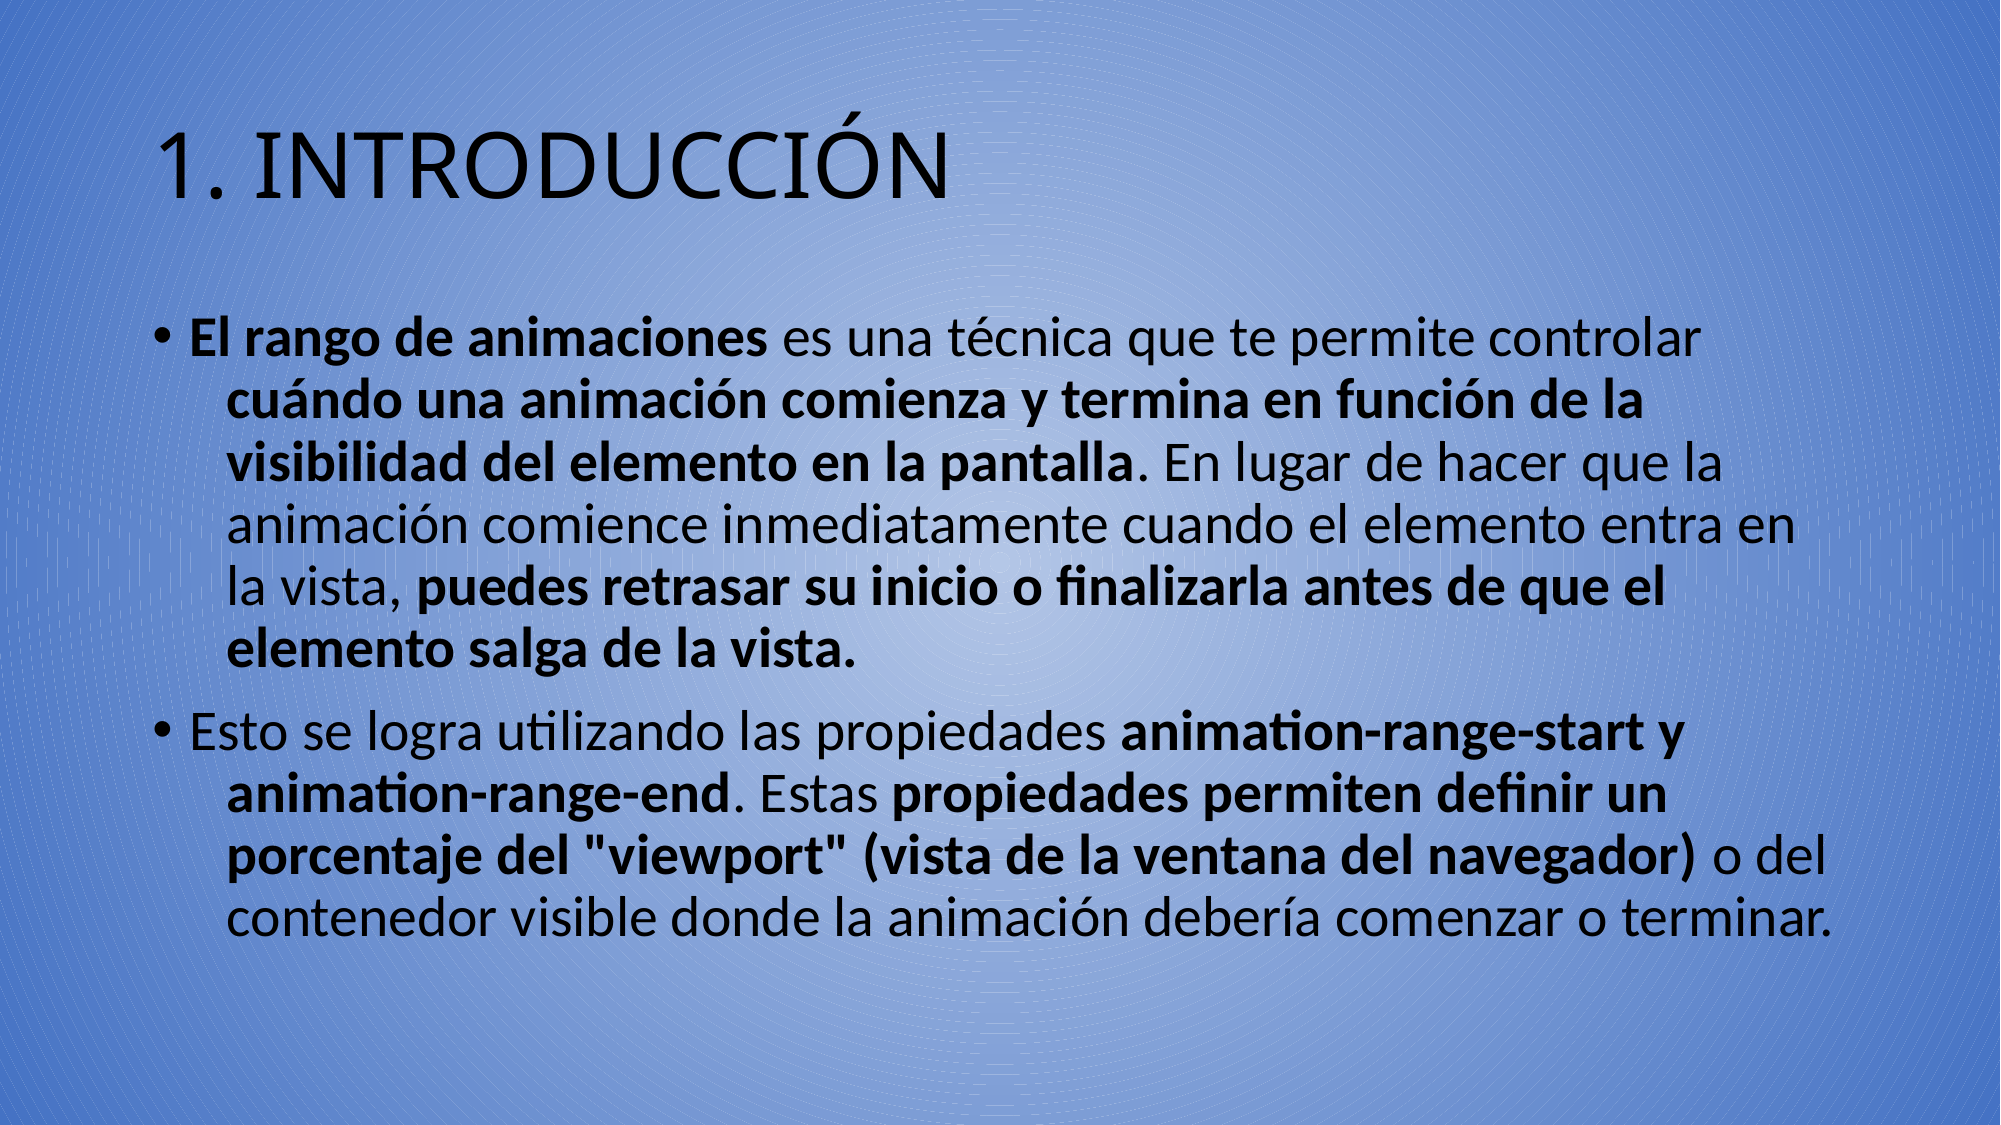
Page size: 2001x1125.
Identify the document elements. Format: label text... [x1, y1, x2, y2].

list El rango de animaciones es una técnica que te permite controlar cuándo una animación comienza y termina en función de la visibilidad del elemento en la pantalla. En lugar de hacer que la animación comience inmediatamente cuando el elemento entra en la vista, puedes retrasar su inicio o finalizarla antes de que el elemento salga de la vista. Esto se logra utilizando las propiedades animation-range-start y animation-range-end. Estas propiedades permiten definir un porcentaje del "viewport" (vista de la ventana del navegador) o del contenedor visible donde la animación debería comenzar o terminar. [137, 299, 1863, 1014]
title 1. INTRODUCCIÓN [137, 59, 1863, 278]
